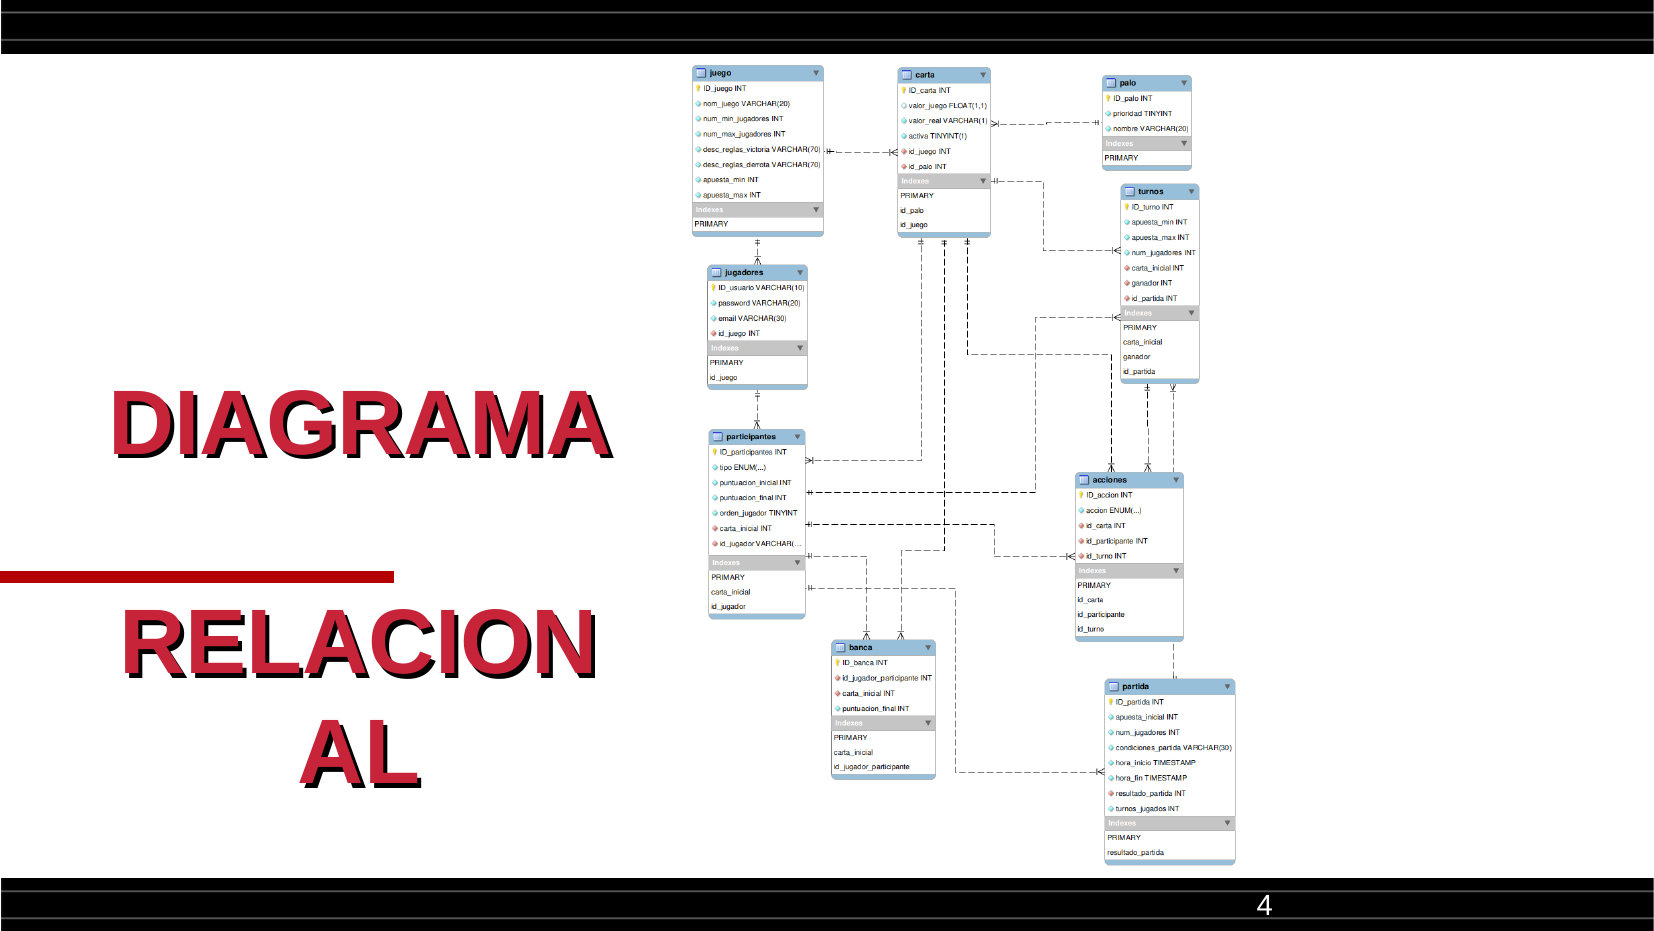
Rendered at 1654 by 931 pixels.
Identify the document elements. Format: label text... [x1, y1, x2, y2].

picture [685, 59, 1241, 872]
title Diagrama Relacional [99, 362, 618, 568]
